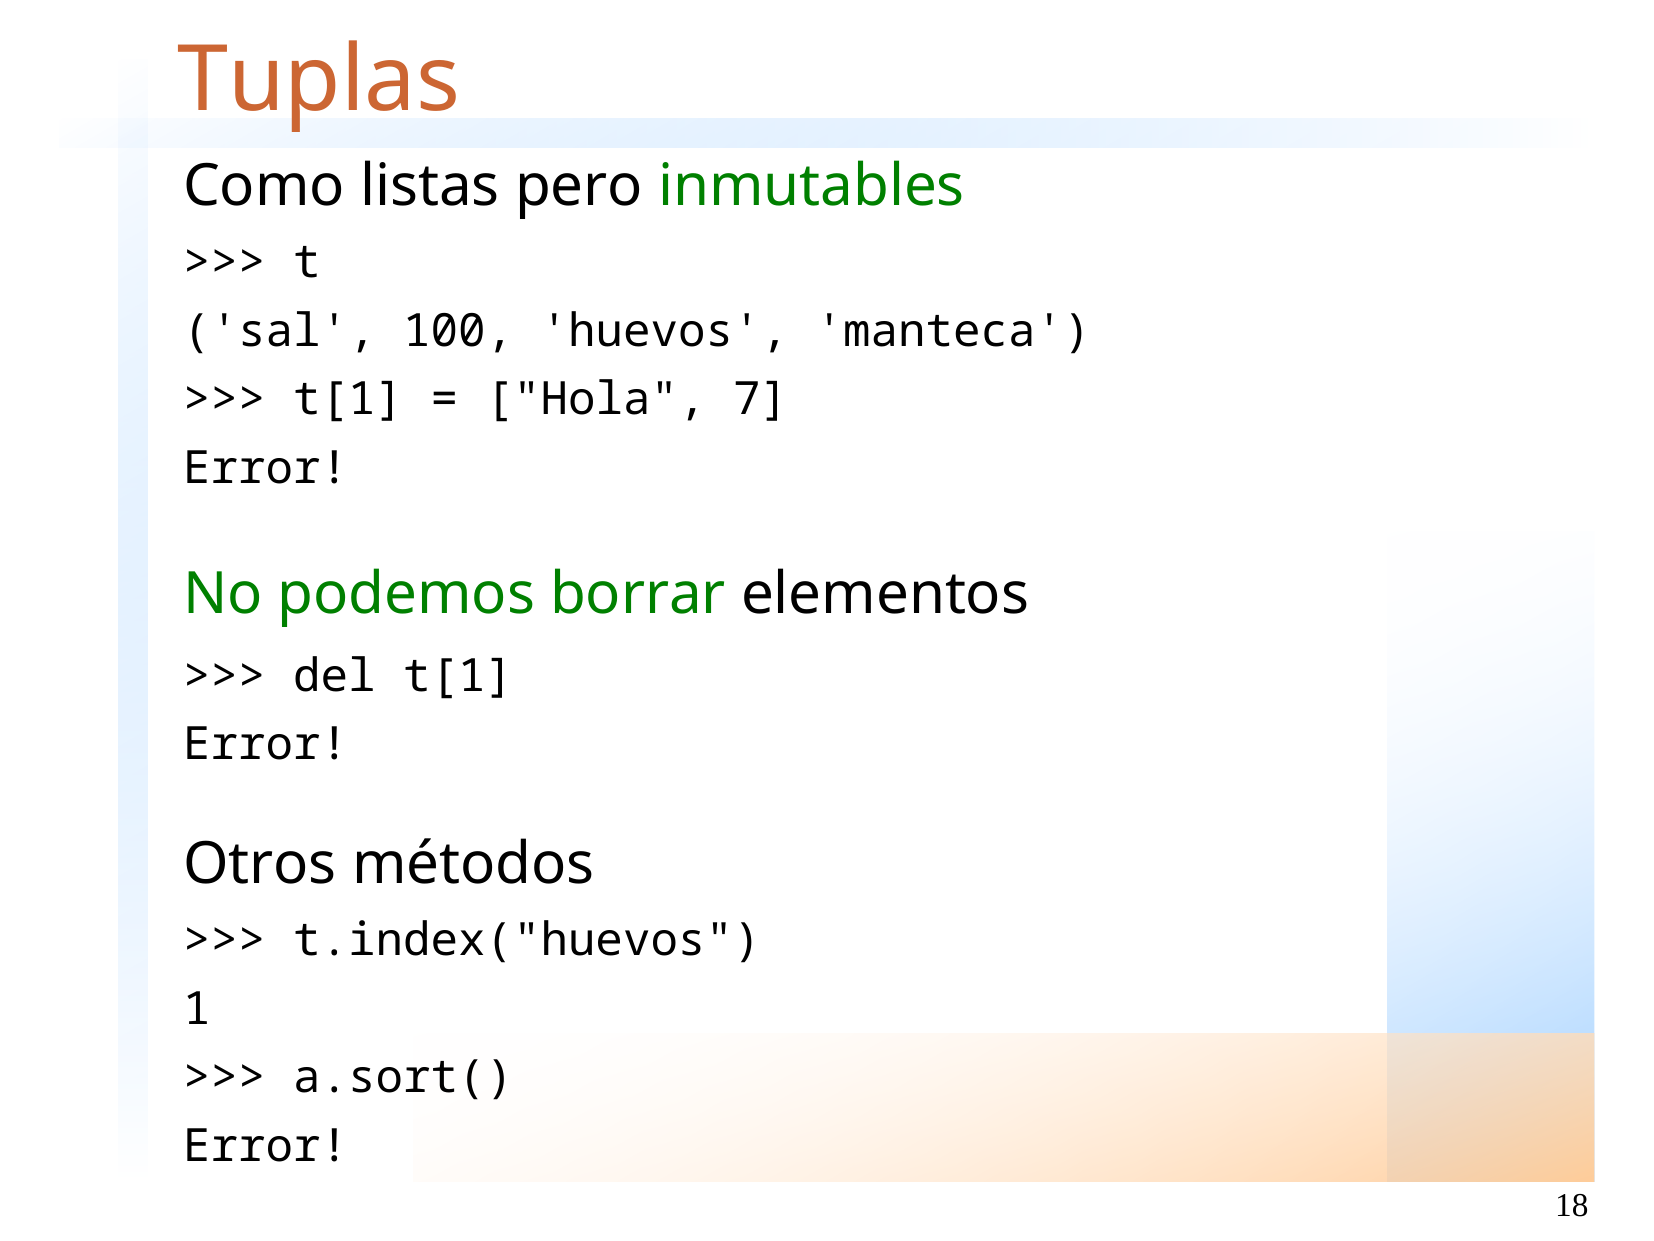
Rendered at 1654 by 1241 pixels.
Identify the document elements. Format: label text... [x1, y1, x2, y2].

text_box Como listas pero inmutables >>> t ('sal', 100, 'huevos', 'manteca') >>> t[1] = ["Hola", 7] Error! No podemos borrar elementos >>> del t[1] Error! Otros métodos >>> t.index("huevos") 1 >>> a.sort() Error! [147, 147, 1595, 1171]
title Tuplas [177, 0, 1595, 147]
